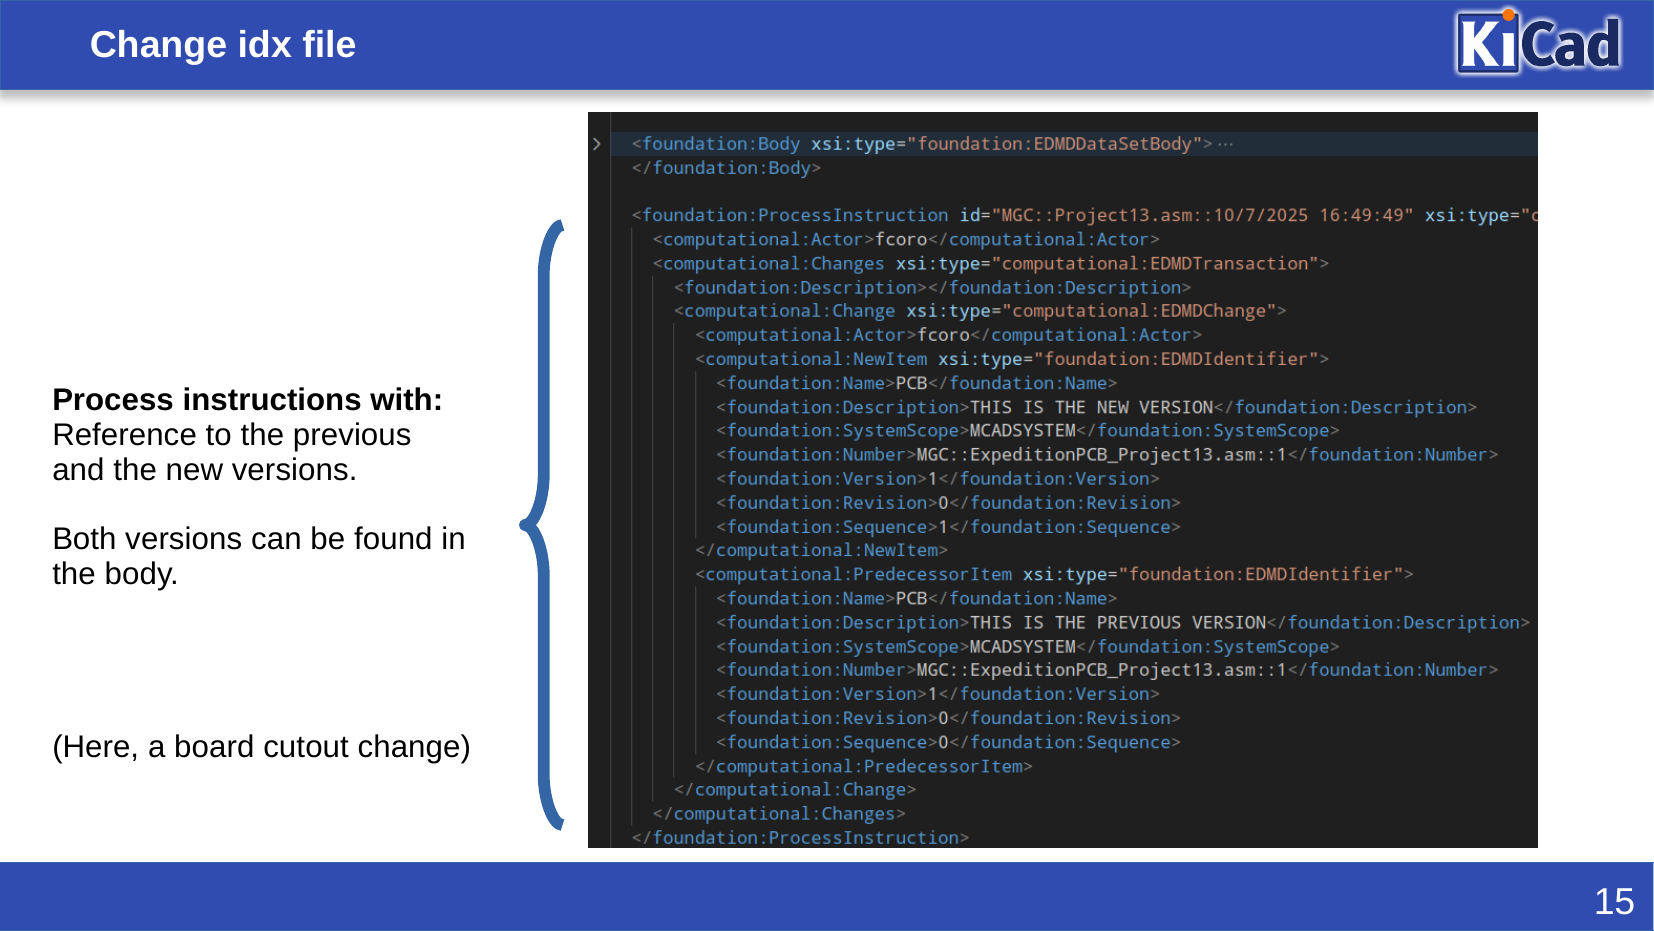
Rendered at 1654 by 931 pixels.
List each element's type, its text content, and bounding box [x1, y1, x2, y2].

text_box Process instructions with: Reference to the previous and the new versions. Both versions can be found in the body. [37, 375, 488, 599]
text_box [1162, 90, 1651, 226]
picture [588, 112, 1538, 848]
text_box (Here, a board cutout change) [37, 721, 488, 807]
text_box <number> [1387, 873, 1651, 931]
text_box [0, 862, 1654, 931]
text_box Change idx file [0, 0, 1412, 90]
picture [1412, 0, 1654, 92]
